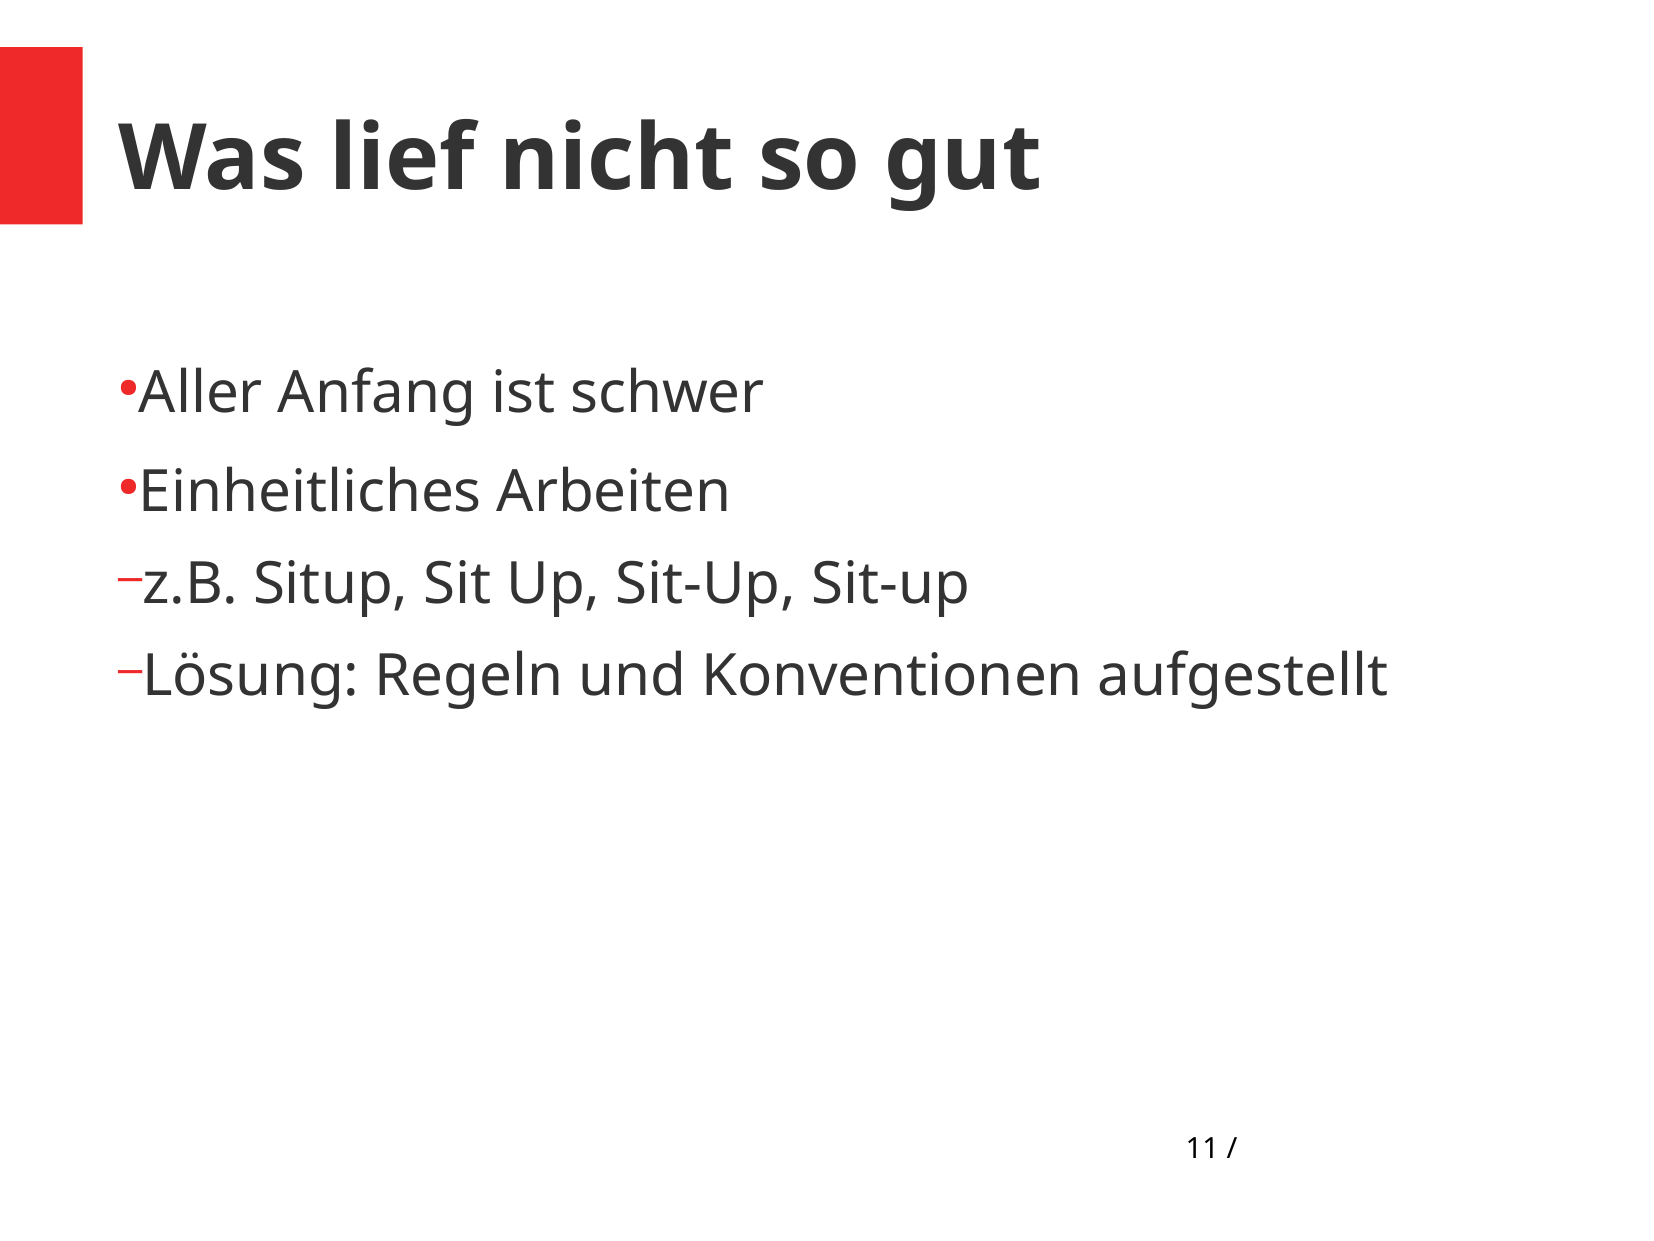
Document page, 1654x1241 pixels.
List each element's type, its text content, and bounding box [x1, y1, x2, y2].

list Aller Anfang ist schwer Einheitliches Arbeiten z.B. Situp, Sit Up, Sit-Up, Sit-up Lösung: Regeln und Konventionen aufgestellt [118, 354, 1536, 1074]
title Was lief nicht so gut [118, 49, 1571, 257]
text_box / [1185, 1129, 1571, 1216]
